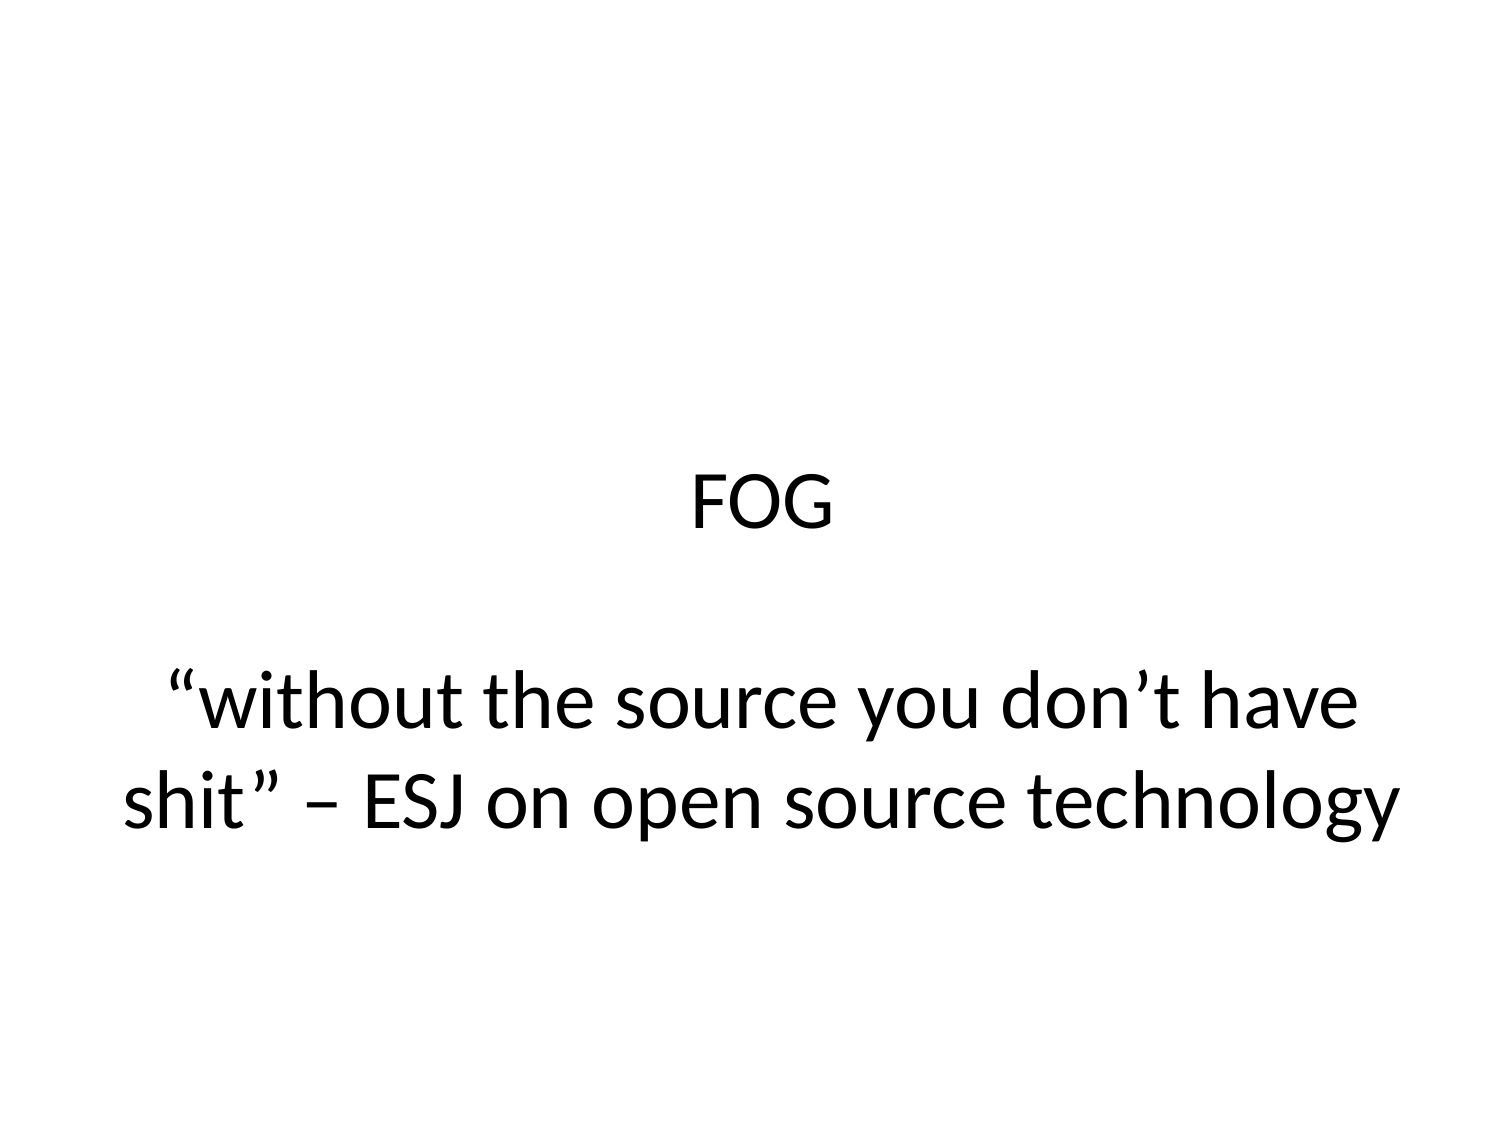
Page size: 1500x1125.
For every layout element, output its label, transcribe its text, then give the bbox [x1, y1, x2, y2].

title FOG “without the source you don’t have shit” – ESJ on open source technology [87, 437, 1438, 625]
